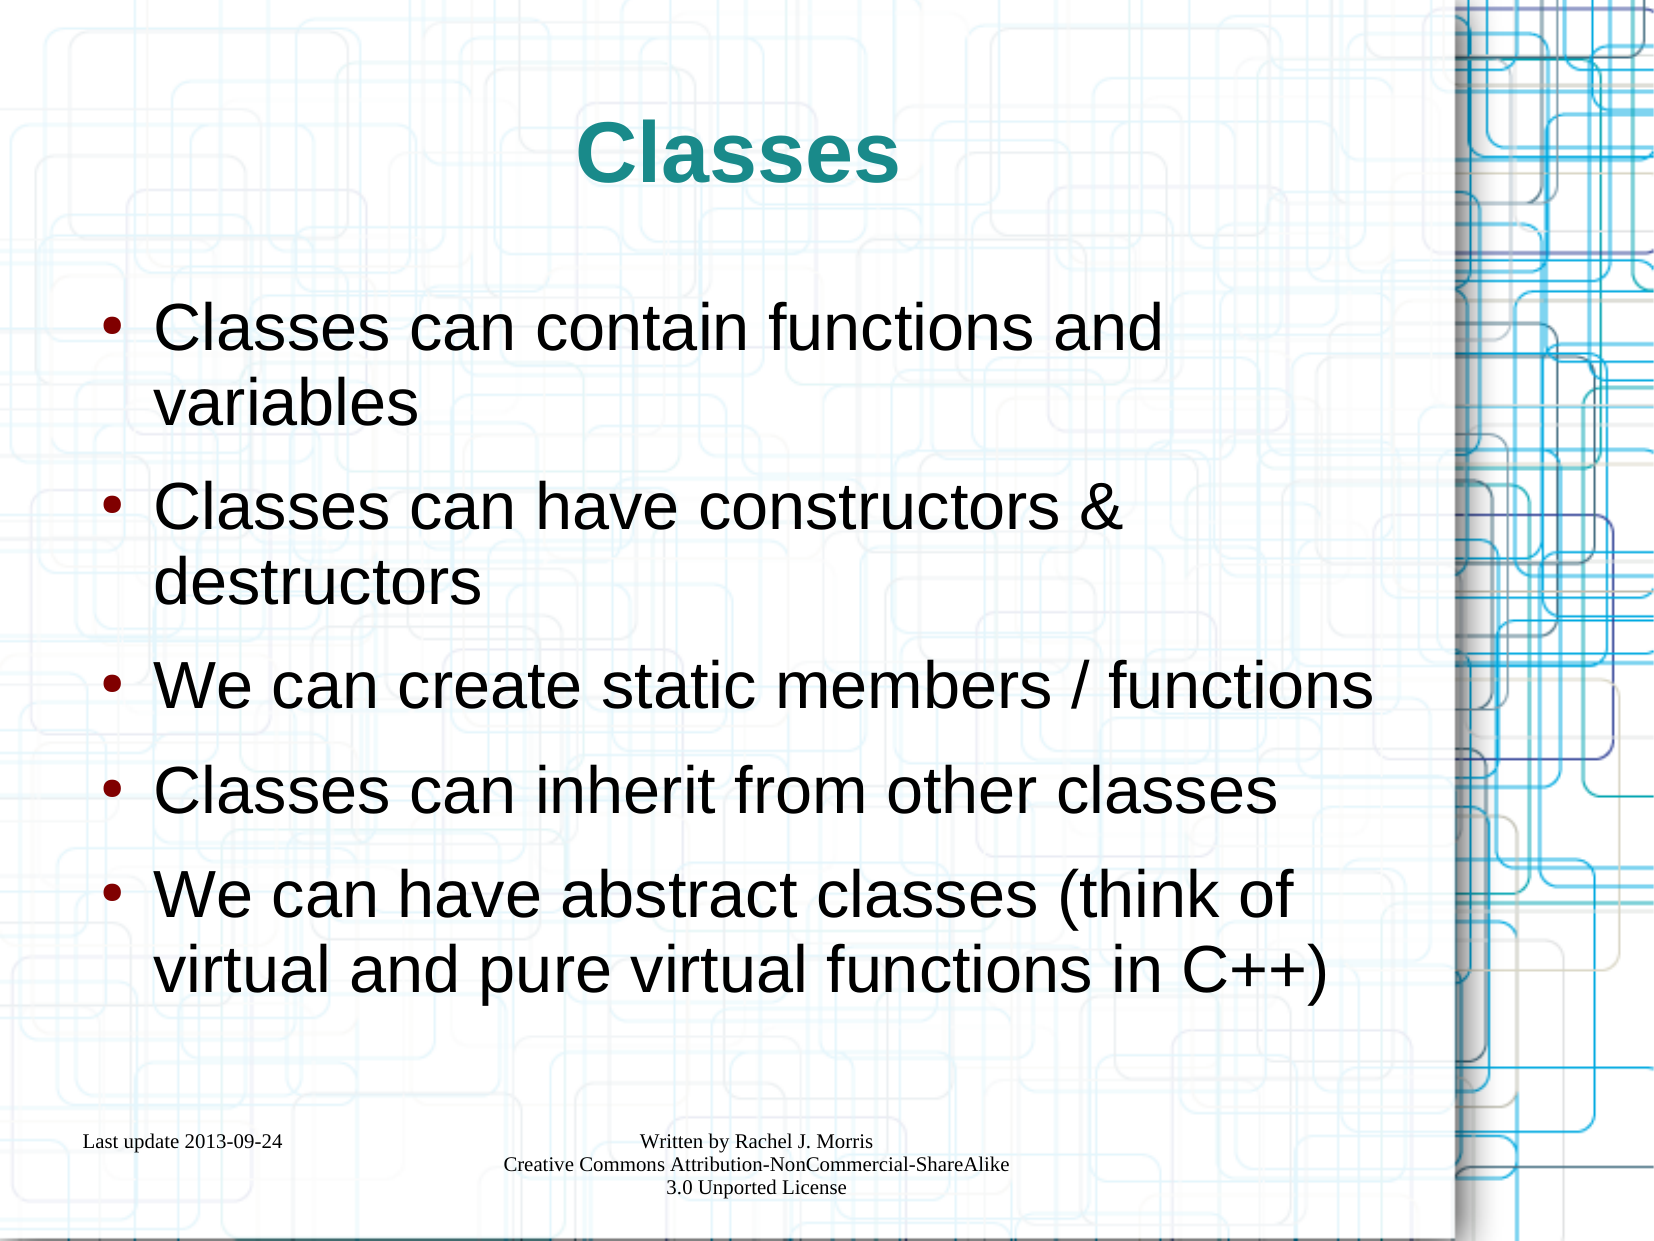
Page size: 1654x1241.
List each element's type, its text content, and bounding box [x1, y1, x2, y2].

picture [0, 0, 1654, 1241]
list Classes can contain functions and variables Classes can have constructors & destructors We can create static members / functions Classes can inherit from other classes We can have abstract classes (think of virtual and pure virtual functions in C++) [82, 290, 1418, 1010]
title Classes [59, 49, 1418, 257]
